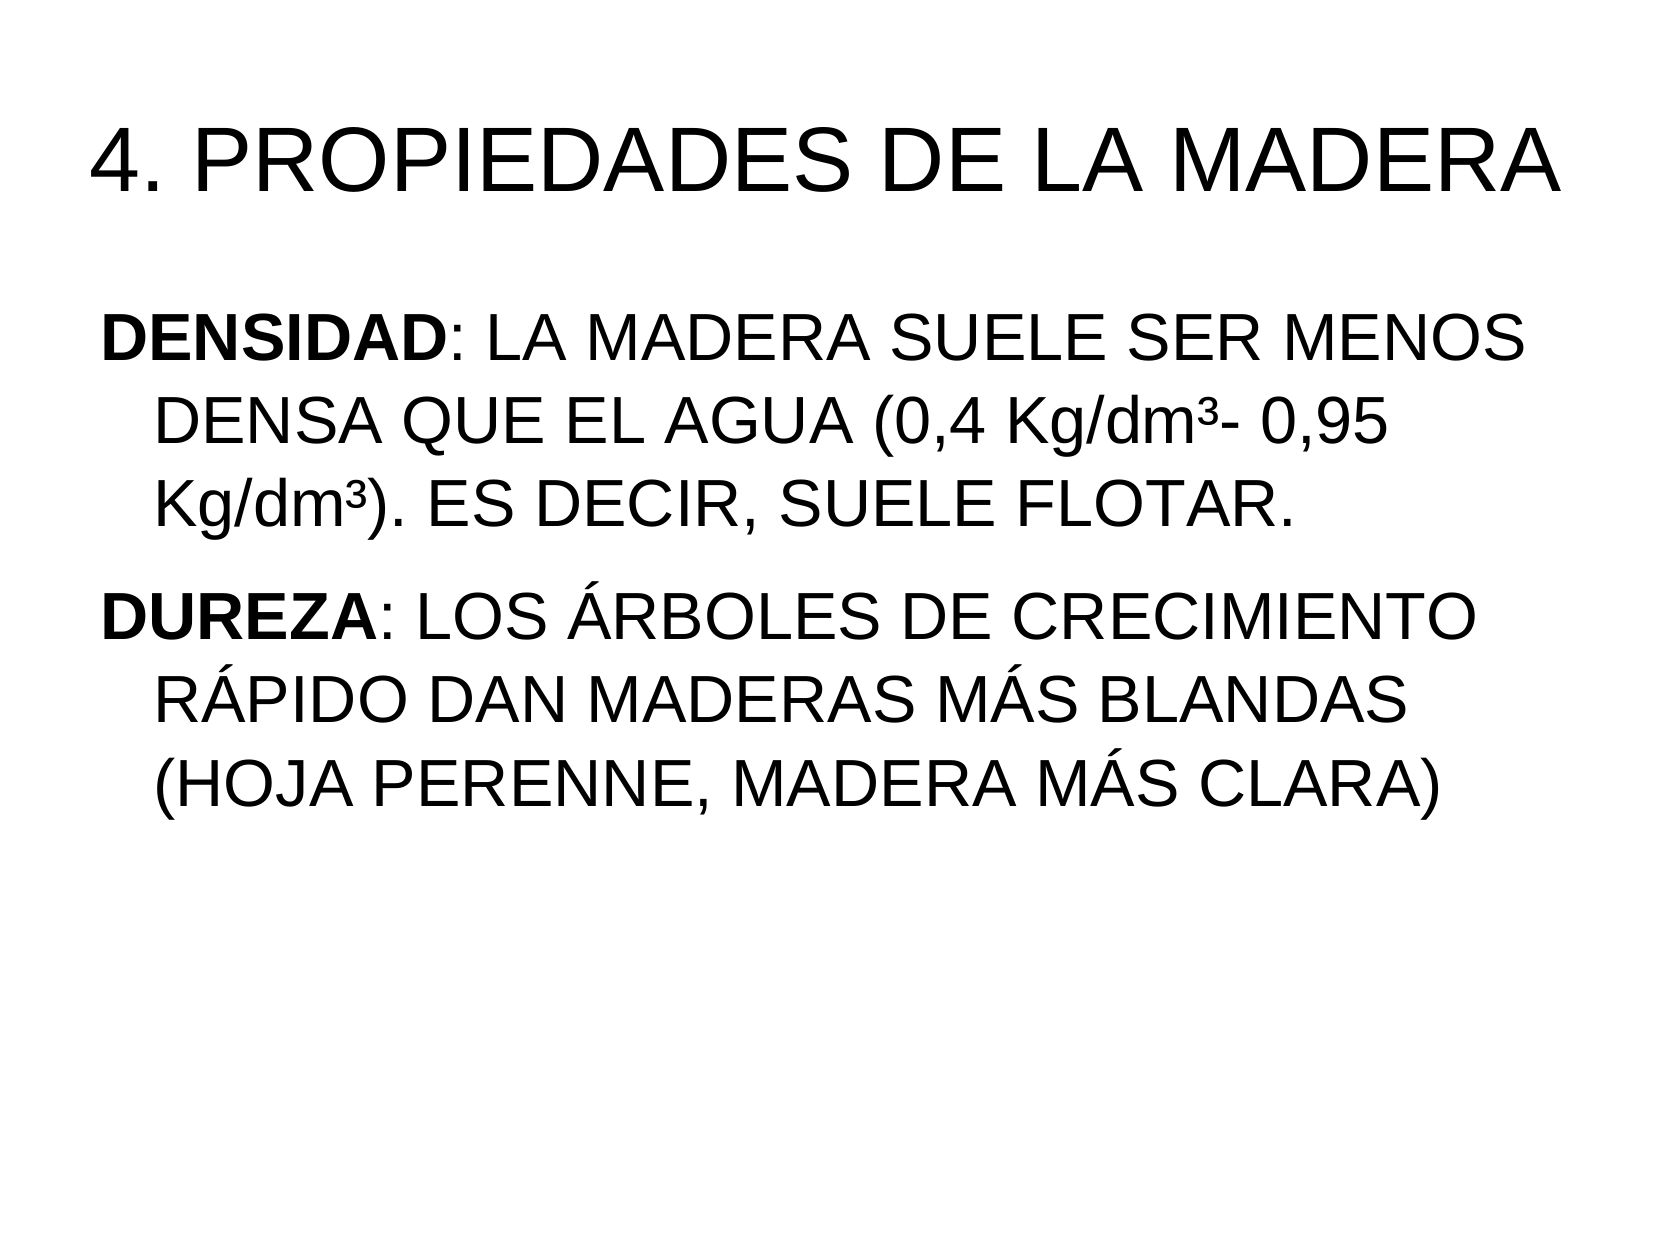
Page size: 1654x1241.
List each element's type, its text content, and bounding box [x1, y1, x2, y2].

list DENSIDAD: LA MADERA SUELE SER MENOS DENSA QUE EL AGUA (0,4 Kg/dm³- 0,95 Kg/dm³). ES DECIR, SUELE FLOTAR. DUREZA: LOS ÁRBOLES DE CRECIMIENTO RÁPIDO DAN MADERAS MÁS BLANDAS (HOJA PERENNE, MADERA MÁS CLARA) [82, 290, 1571, 1109]
title 4. PROPIEDADES DE LA MADERA [82, 56, 1571, 249]
